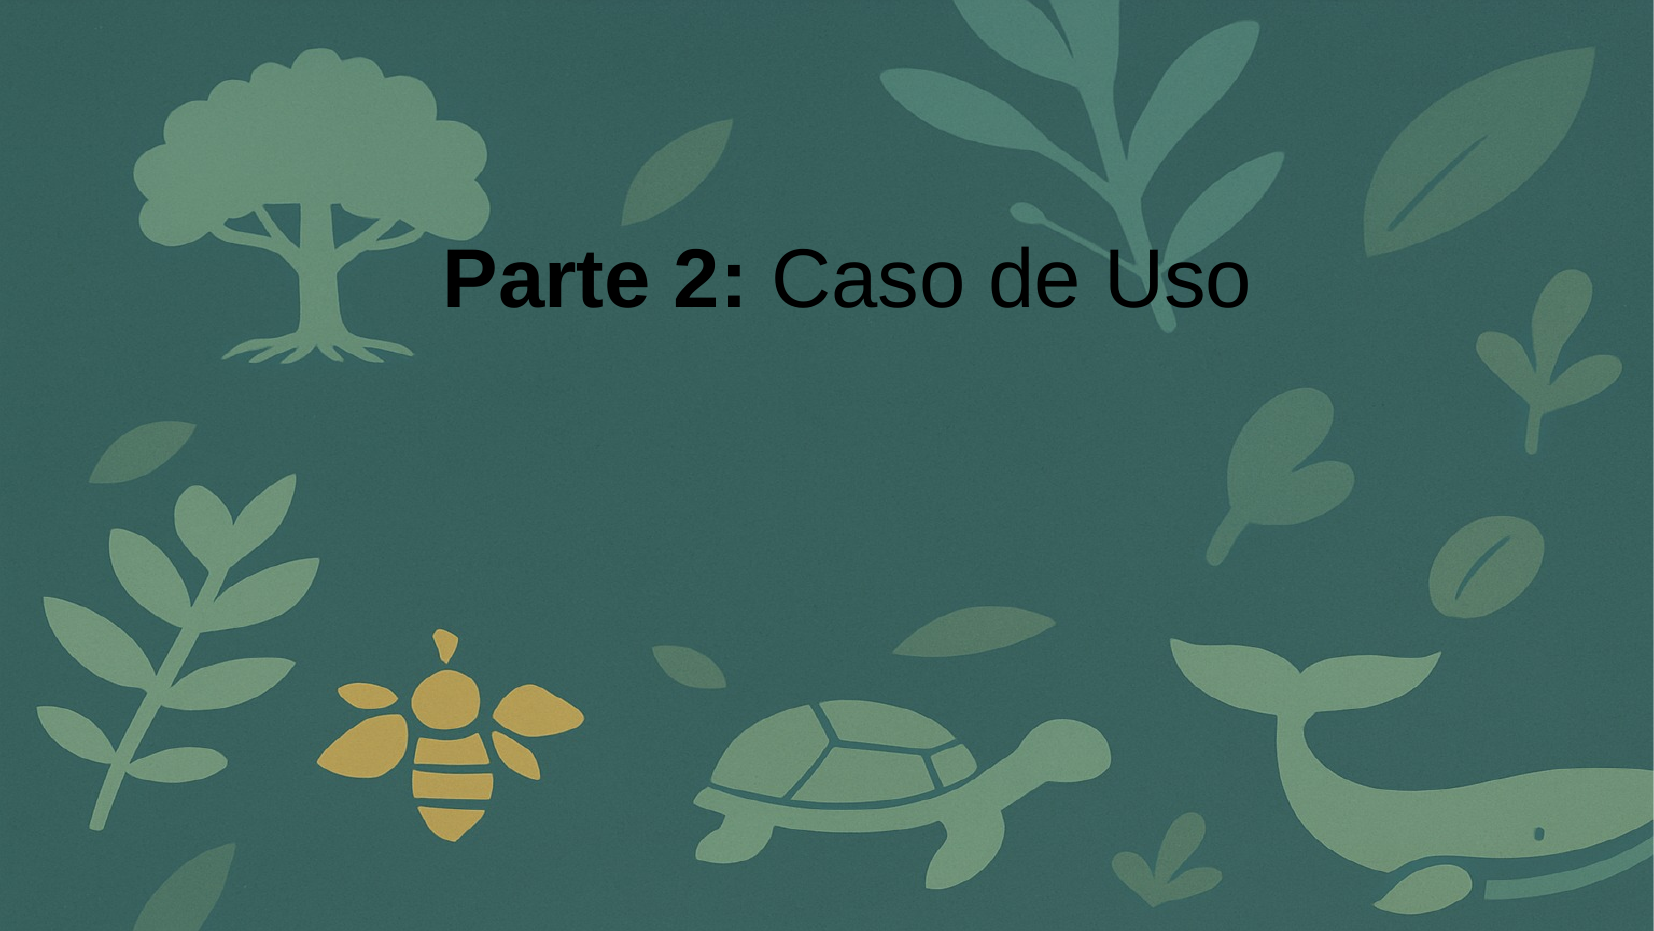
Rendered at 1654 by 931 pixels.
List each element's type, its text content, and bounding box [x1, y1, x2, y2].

picture [0, 0, 1654, 931]
subtitle Parte 2: Caso de Uso [157, 150, 1538, 409]
